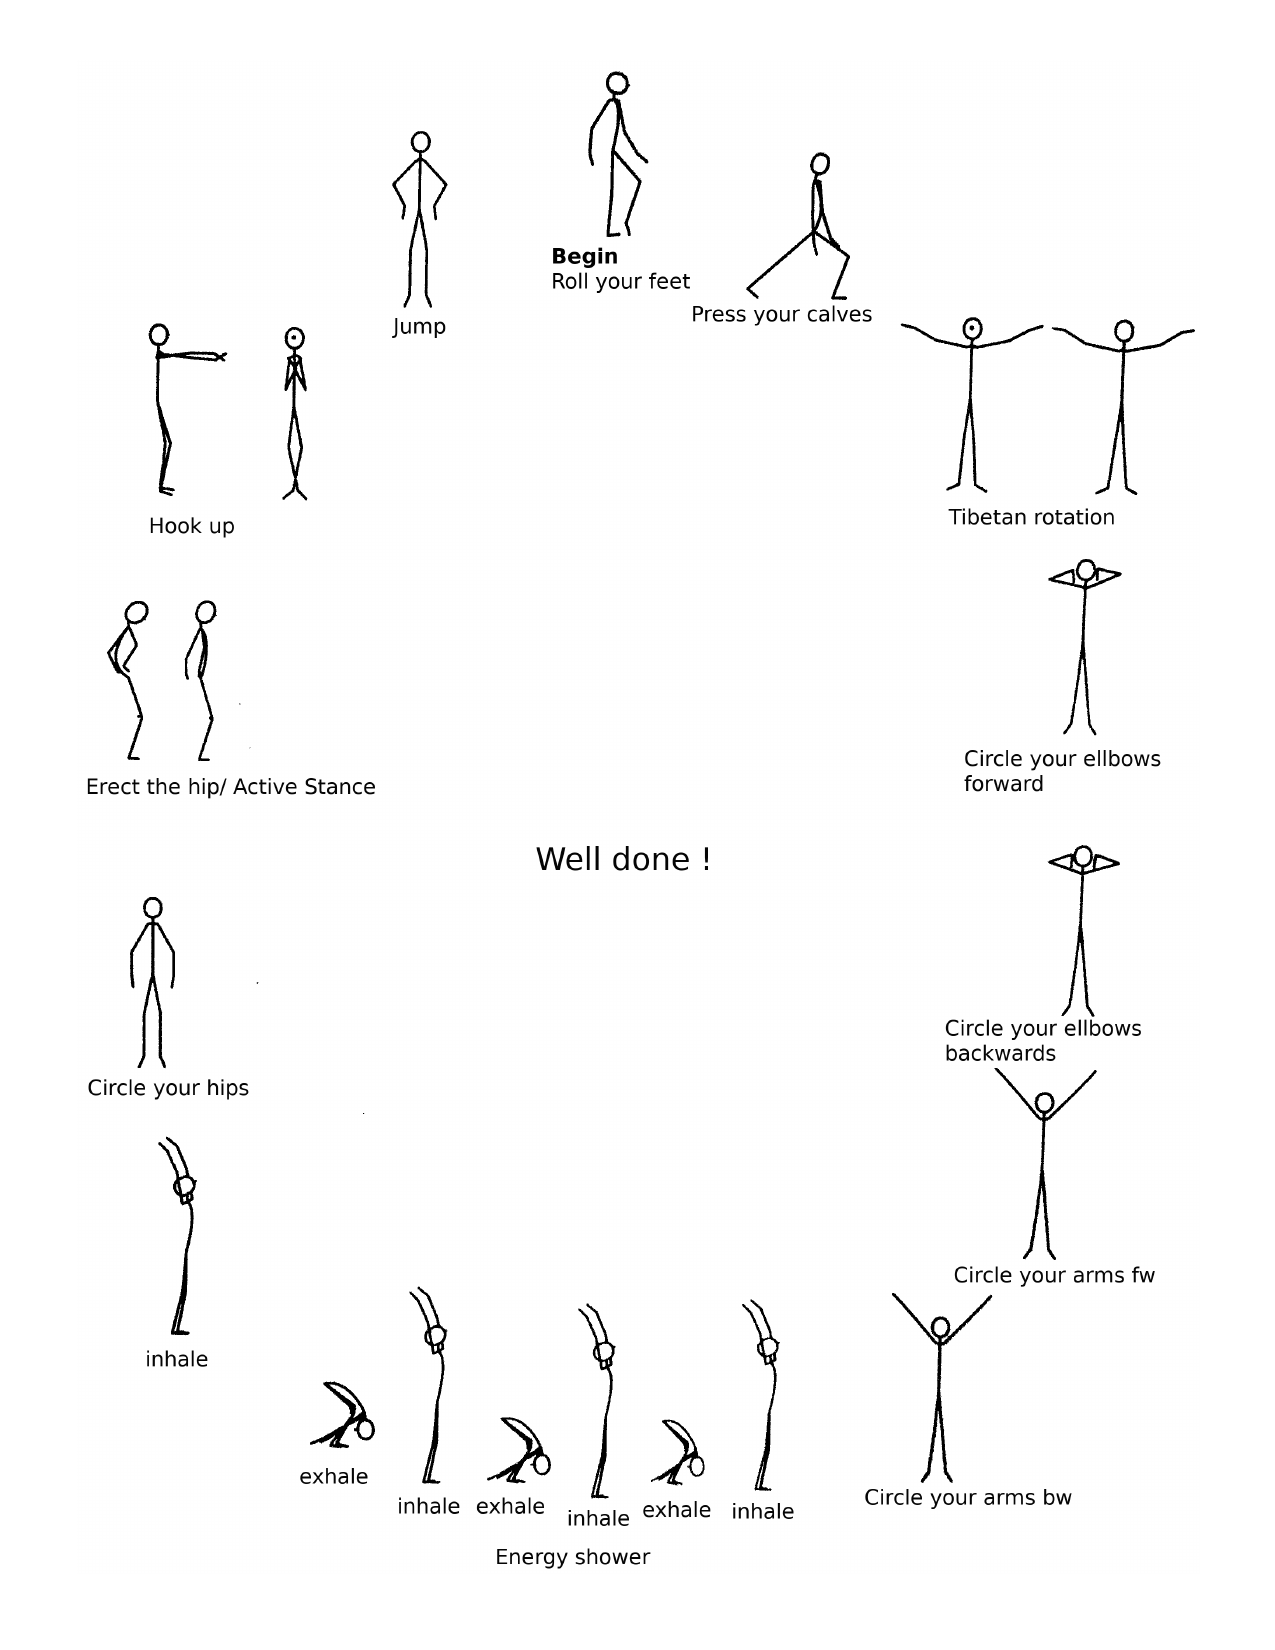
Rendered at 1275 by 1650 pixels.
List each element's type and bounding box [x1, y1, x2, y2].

picture [75, 58, 1200, 1574]
